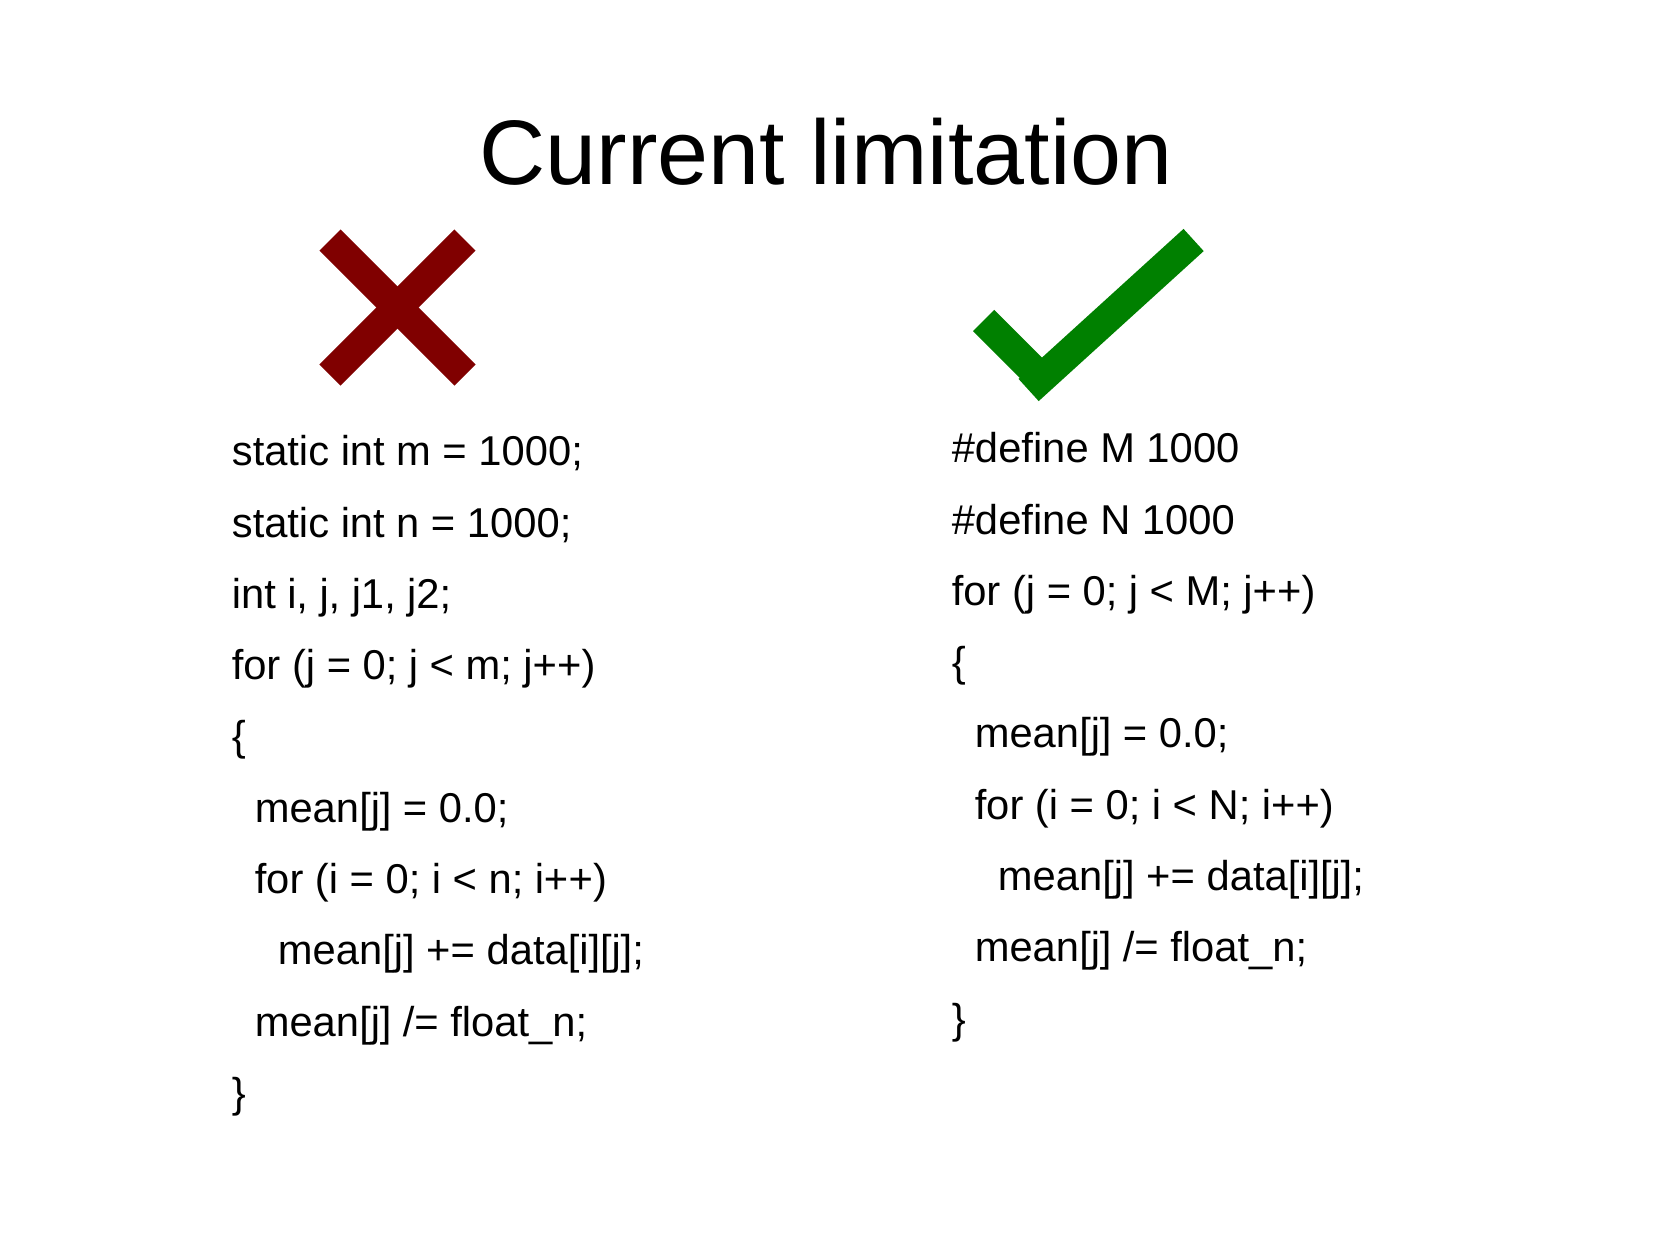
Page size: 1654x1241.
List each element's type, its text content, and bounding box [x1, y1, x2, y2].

text_box static int m = 1000; static int n = 1000; int i, j, j1, j2; for (j = 0; j < m; j++) { mean[j] = 0.0; for (i = 0; i < n; i++) mean[j] += data[i][j]; mean[j] /= float_n; } [217, 420, 721, 1172]
title Current limitation [82, 49, 1571, 257]
text_box #define M 1000 #define N 1000 for (j = 0; j < M; j++) { mean[j] = 0.0; for (i = 0; i < N; i++) mean[j] += data[i][j]; mean[j] /= float_n; } [937, 417, 1442, 1162]
